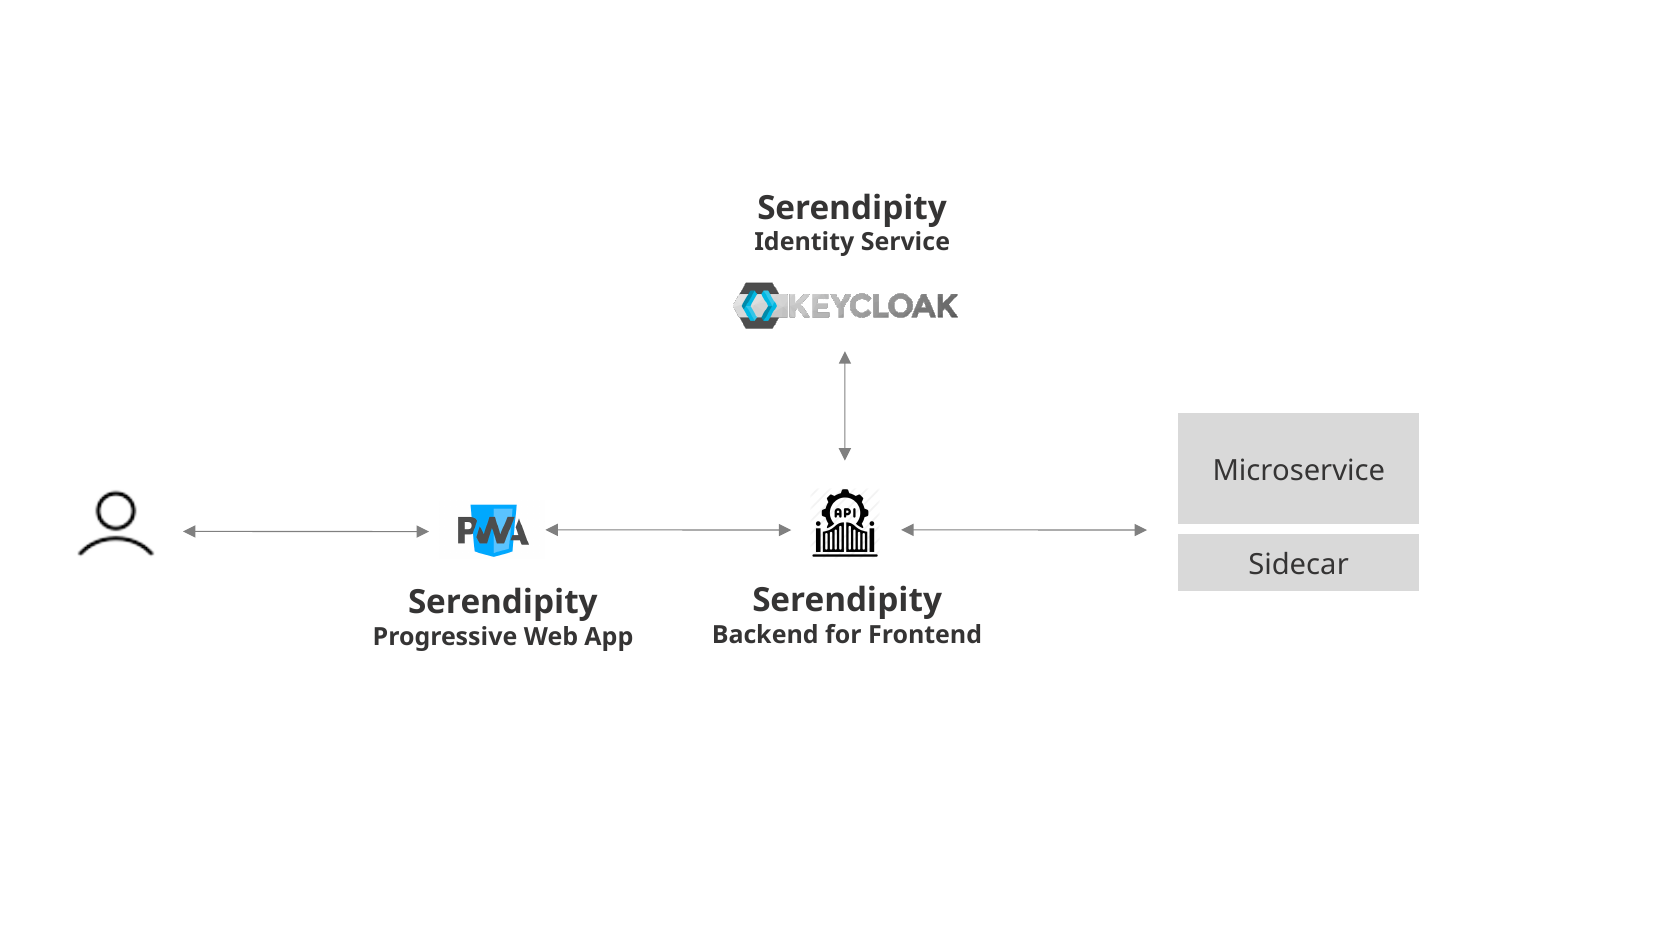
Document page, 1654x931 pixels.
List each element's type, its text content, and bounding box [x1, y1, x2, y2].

text_box Sidecar [1178, 534, 1419, 591]
picture [729, 276, 983, 333]
text_box Serendipity Identity Service [712, 178, 993, 264]
picture [439, 500, 545, 559]
text_box Serendipity Backend for Frontend [684, 570, 1010, 656]
text_box Microservice [1178, 413, 1419, 524]
picture [76, 484, 157, 584]
text_box Serendipity Progressive Web App [336, 572, 670, 658]
picture [810, 488, 880, 559]
